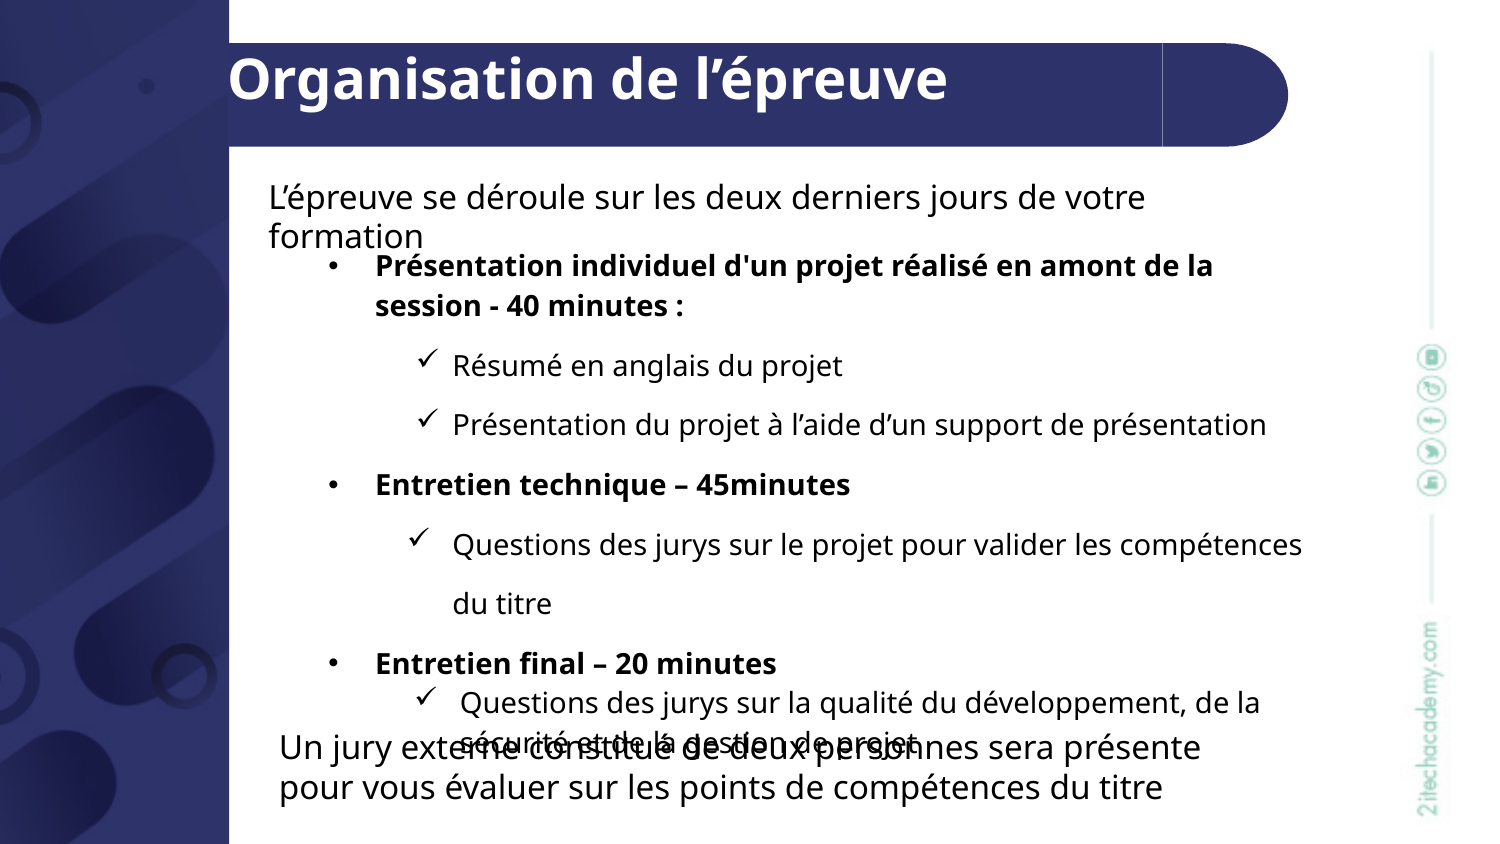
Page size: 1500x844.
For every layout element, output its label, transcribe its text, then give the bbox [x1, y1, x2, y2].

text_box Organisation de l’épreuve [227, 43, 1162, 147]
table_header Présentation individuel d'un projet réalisé en amont de la session - 40 minutes : Résumé en anglais du projet Présentation du projet à l’aide d’un support de présentation Entretien technique – 45minutes Questions des jurys sur le projet pour valider les compétences du titre Entretien final – 20 minutes Questions des jurys sur la qualité du développement, de la sécurité et de la gestion de projet [321, 246, 1334, 813]
text_box Un jury externe constitué de deux personnes sera présente pour vous évaluer sur les points de compétences du titre [264, 718, 1236, 814]
text_box L’épreuve se déroule sur les deux derniers jours de votre formation [253, 168, 1289, 264]
picture [0, 0, 1500, 844]
text_box [1162, 43, 1289, 147]
